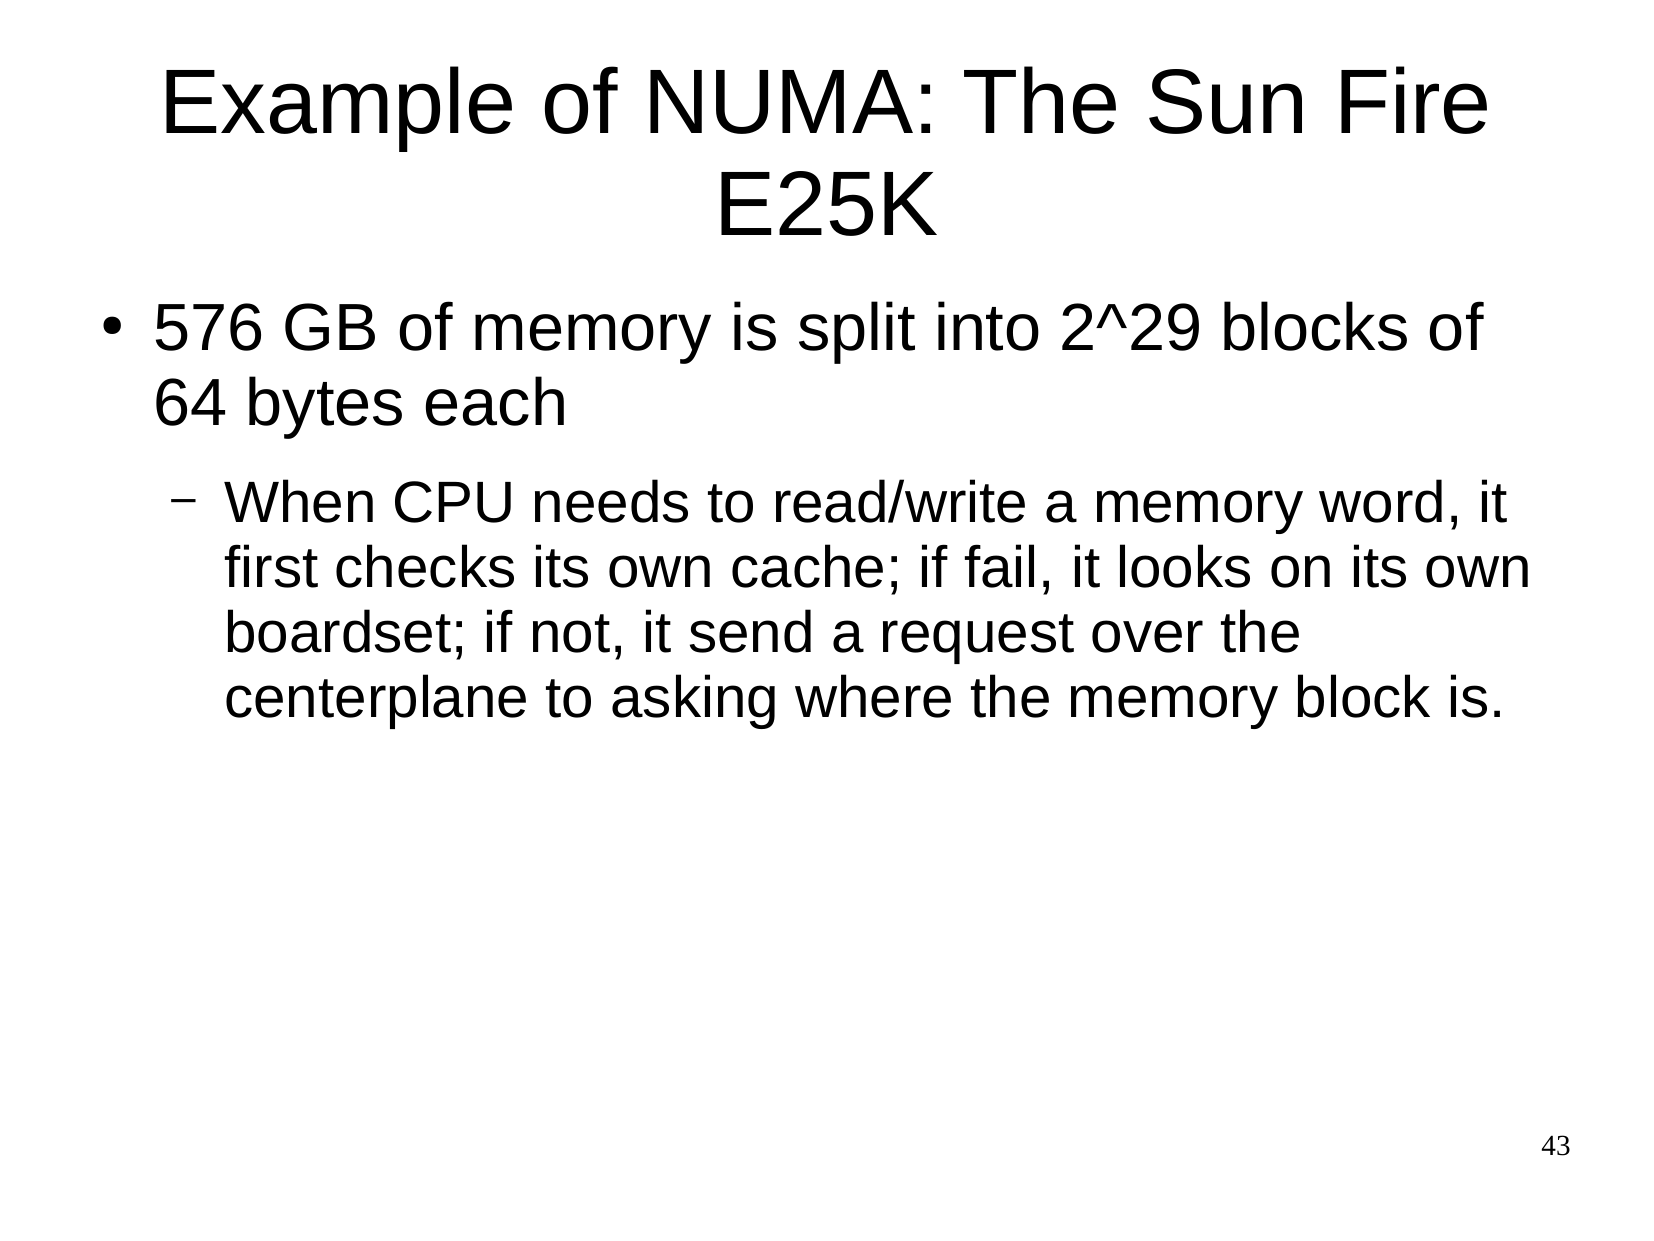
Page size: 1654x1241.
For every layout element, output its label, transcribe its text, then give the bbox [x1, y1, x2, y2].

list 576 GB of memory is split into 2^29 blocks of 64 bytes each When CPU needs to read/write a memory word, it first checks its own cache; if fail, it looks on its own boardset; if not, it send a request over the centerplane to asking where the memory block is. [82, 290, 1538, 1141]
title Example of NUMA: The Sun Fire E25K [82, 49, 1571, 257]
